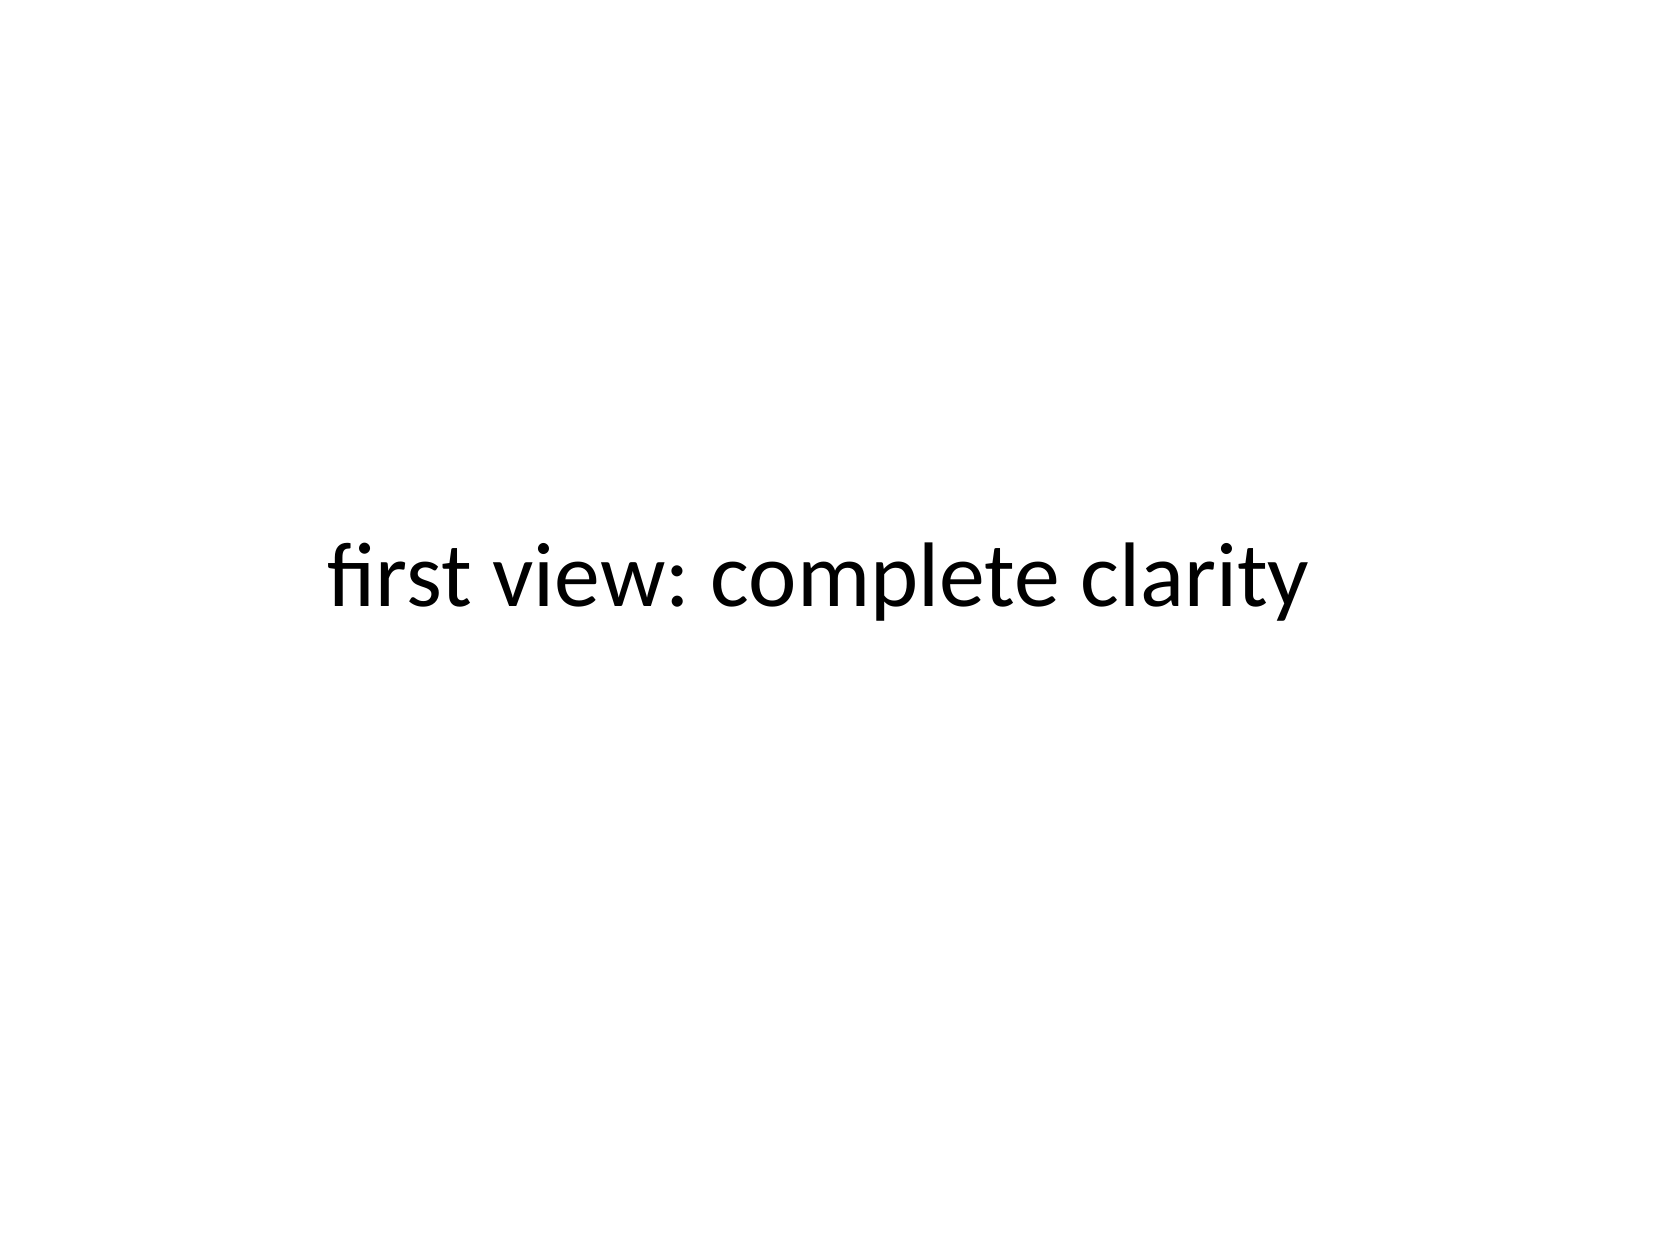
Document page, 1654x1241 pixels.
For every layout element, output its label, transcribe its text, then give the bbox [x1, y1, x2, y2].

title first view: complete clarity [75, 480, 1564, 688]
